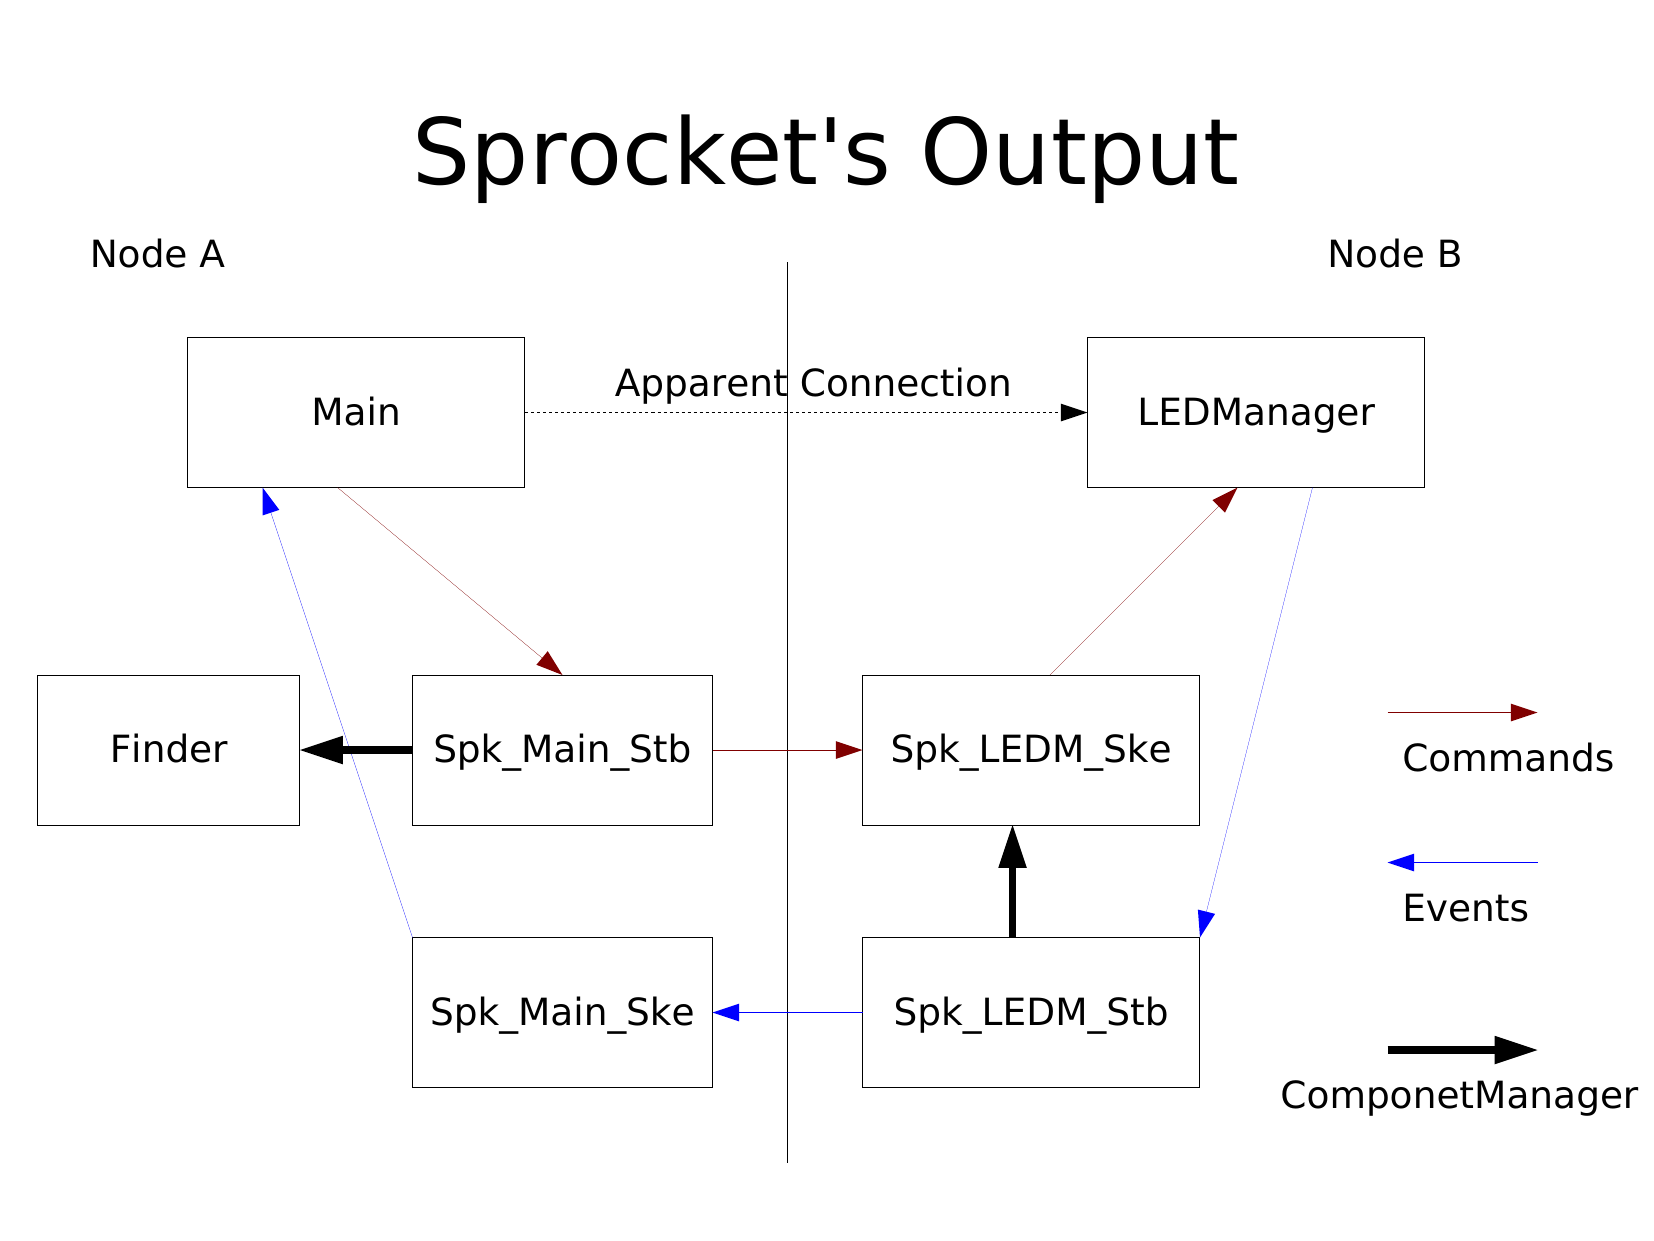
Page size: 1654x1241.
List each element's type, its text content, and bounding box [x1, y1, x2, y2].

text_box LEDManager [1087, 337, 1425, 488]
text_box Node B [1312, 225, 1478, 284]
text_box Spk_LEDM_Stb [862, 937, 1200, 1088]
text_box Node A [75, 225, 241, 284]
text_box Apparent Connection [600, 354, 1028, 413]
text_box Main [187, 337, 525, 488]
text_box Commands [1387, 729, 1630, 788]
text_box Events [1387, 879, 1545, 938]
text_box Spk_Main_Stb [412, 675, 713, 826]
title Sprocket's Output [82, 49, 1571, 257]
text_box Finder [37, 675, 300, 826]
text_box ComponetManager [1265, 1066, 1654, 1126]
text_box Spk_Main_Ske [412, 937, 713, 1088]
text_box Spk_LEDM_Ske [862, 675, 1200, 826]
